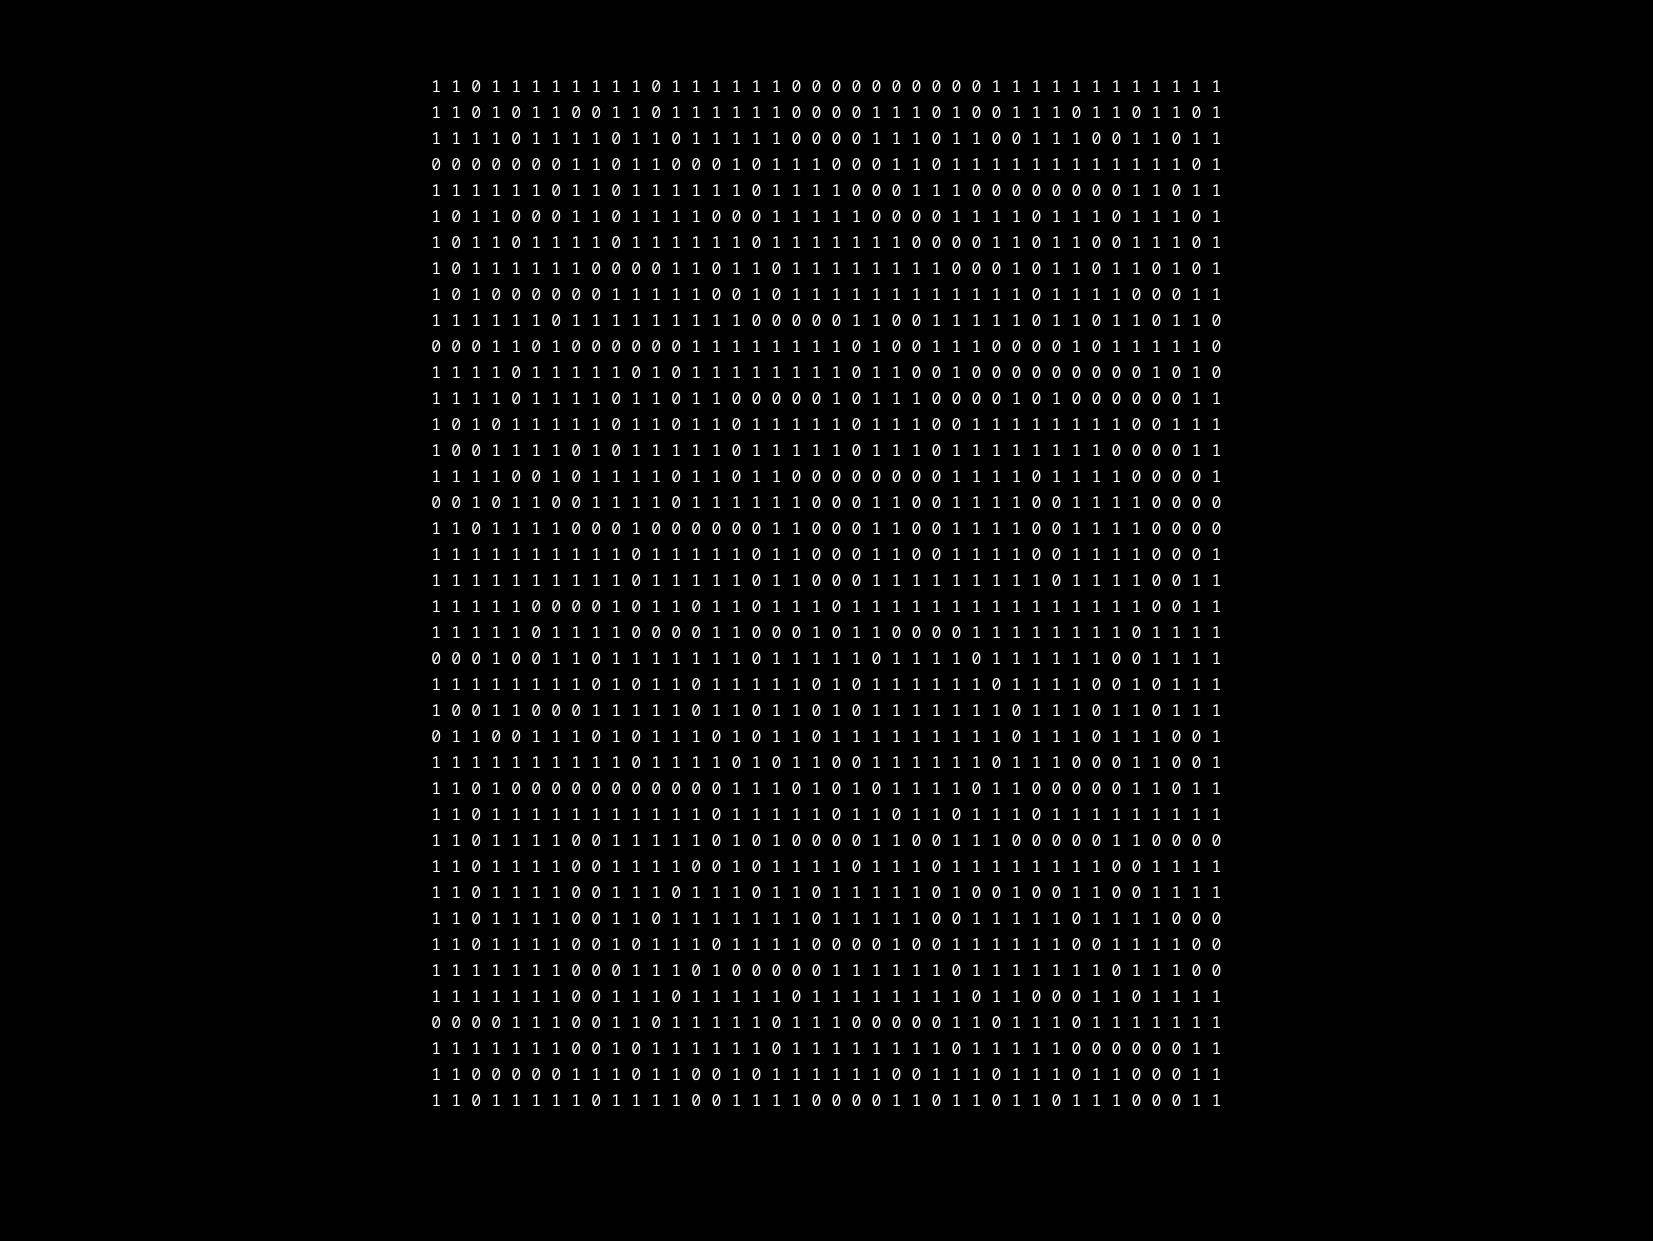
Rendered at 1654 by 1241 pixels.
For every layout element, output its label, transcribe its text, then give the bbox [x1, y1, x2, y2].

list 1 1 0 1 1 1 1 1 1 1 1 0 1 1 1 1 1 1 0 0 0 0 0 0 0 0 0 0 1 1 1 1 1 1 1 1 1 1 1 1 1 1 0 1 0 1 1 0 0 1 1 0 1 1 1 1 1 1 0 0 0 0 1 1 1 0 1 0 0 1 1 1 0 1 1 0 1 1 0 1 1 1 1 1 0 1 1 1 1 0 1 1 0 1 1 1 1 1 0 0 0 0 1 1 1 0 1 1 0 0 1 1 1 0 0 1 1 0 1 1 0 0 0 0 0 0 0 1 1 0 1 1 0 0 0 1 0 1 1 1 0 0 0 1 1 0 1 1 1 1 1 1 1 1 1 1 1 1 0 1 1 1 1 1 1 1 0 1 1 0 1 1 1 1 1 1 0 1 1 1 1 0 0 0 1 1 1 0 0 0 0 0 0 0 0 1 1 0 1 1 1 0 1 1 0 0 0 1 1 0 1 1 1 1 0 0 0 1 1 1 1 1 0 0 0 0 1 1 1 1 0 1 1 1 0 1 1 1 0 1 1 0 1 1 0 1 1 1 1 0 1 1 1 1 1 1 0 1 1 1 1 1 1 1 0 0 0 0 1 1 0 1 1 0 0 1 1 1 0 1 1 0 1 1 1 1 1 1 0 0 0 0 1 1 0 1 1 0 1 1 1 1 1 1 1 1 0 0 0 1 0 1 1 0 1 1 0 1 0 1 1 0 1 0 0 0 0 0 0 1 1 1 1 1 0 0 1 0 1 1 1 1 1 1 1 1 1 1 1 1 0 1 1 1 1 0 0 0 1 1 1 1 1 1 1 1 0 1 1 1 1 1 1 1 1 1 0 0 0 0 0 1 1 0 0 1 1 1 1 1 0 1 1 0 1 1 0 1 1 0 0 0 0 1 1 0 1 0 0 0 0 0 0 1 1 1 1 1 1 1 1 0 1 0 0 1 1 1 0 0 0 0 1 0 1 1 1 1 1 0 1 1 1 1 0 1 1 1 1 1 0 1 0 1 1 1 1 1 1 1 1 0 1 1 0 0 1 0 0 0 0 0 0 0 0 0 1 0 1 0 1 1 1 1 0 1 1 1 1 0 1 1 0 1 1 0 0 0 0 0 1 0 1 1 1 0 0 0 0 1 0 1 0 0 0 0 0 0 1 1 1 0 1 0 1 1 1 1 1 0 1 1 0 1 1 0 1 1 1 1 1 0 1 1 1 0 0 1 1 1 1 1 1 1 1 0 0 1 1 1 1 0 0 1 1 1 1 0 1 0 1 1 1 1 1 0 1 1 1 1 1 0 1 1 1 0 1 1 1 1 1 1 1 1 0 0 0 0 1 1 1 1 1 1 0 0 1 0 1 1 1 1 0 1 1 0 1 1 0 0 0 0 0 0 0 0 1 1 1 1 0 1 1 1 1 0 0 0 0 1 0 0 1 0 1 1 0 0 1 1 1 1 0 1 1 1 1 1 1 0 0 0 1 1 0 0 1 1 1 1 0 0 1 1 1 1 0 0 0 0 1 1 0 1 1 1 1 0 0 0 1 0 0 0 0 0 0 1 1 0 0 0 1 1 0 0 1 1 1 1 0 0 1 1 1 1 0 0 0 0 1 1 1 1 1 1 1 1 1 1 0 1 1 1 1 1 0 1 1 0 0 0 1 1 0 0 1 1 1 1 0 0 1 1 1 1 0 0 0 1 1 1 1 1 1 1 1 1 1 1 0 1 1 1 1 1 0 1 1 0 0 0 1 1 1 1 1 1 1 1 1 0 1 1 1 1 0 0 1 1 1 1 1 1 1 0 0 0 0 1 0 1 1 0 1 1 0 1 1 1 0 1 1 1 1 1 1 1 1 1 1 1 1 1 1 1 0 0 1 1 1 1 1 1 1 0 1 1 1 1 0 0 0 0 1 1 0 0 0 1 0 1 1 0 0 0 0 1 1 1 1 1 1 1 1 0 1 1 1 1 0 0 0 1 0 0 1 1 0 1 1 1 1 1 1 1 0 1 1 1 1 1 0 1 1 1 1 0 1 1 1 1 1 1 0 0 1 1 1 1 1 1 1 1 1 1 1 1 0 1 0 1 1 0 1 1 1 1 1 0 1 0 1 1 1 1 1 1 0 1 1 1 1 0 0 1 0 1 1 1 1 0 0 1 1 0 0 0 1 1 1 1 1 0 1 1 0 1 1 0 1 0 1 1 1 1 1 1 1 0 1 1 1 0 1 1 0 1 1 1 0 1 1 0 0 1 1 1 0 1 0 1 1 1 0 1 0 1 1 0 1 1 1 1 1 1 1 1 1 0 1 1 1 0 1 1 1 0 0 1 1 1 1 1 1 1 1 1 1 1 0 1 1 1 1 0 1 0 1 1 0 0 1 1 1 1 1 1 0 1 1 1 0 0 0 1 1 0 0 1 1 1 0 1 0 0 0 0 0 0 0 0 0 0 0 1 1 1 0 1 0 1 0 1 1 1 1 0 1 1 0 0 0 0 0 1 1 0 1 1 1 1 0 1 1 1 1 1 1 1 1 1 1 1 0 1 1 1 1 1 0 1 1 0 1 1 0 1 1 1 0 1 1 1 1 1 1 1 1 1 1 1 0 1 1 1 1 0 0 1 1 1 1 1 0 1 0 1 0 0 0 0 1 1 0 0 1 1 1 0 0 0 0 0 1 1 0 0 0 0 1 1 0 1 1 1 1 0 0 1 1 1 1 0 0 1 0 1 1 1 1 0 1 1 1 0 1 1 1 1 1 1 1 1 0 0 1 1 1 1 1 1 0 1 1 1 1 0 0 1 1 1 0 1 1 1 0 1 1 0 1 1 1 1 1 0 1 0 0 1 0 0 1 1 0 0 1 1 1 1 1 1 0 1 1 1 1 0 0 1 1 0 1 1 1 1 1 1 1 0 1 1 1 1 1 0 0 1 1 1 1 1 0 1 1 1 1 0 0 0 1 1 0 1 1 1 1 0 0 1 0 1 1 1 0 1 1 1 1 0 0 0 0 1 0 0 1 1 1 1 1 1 0 0 1 1 1 1 0 0 1 1 1 1 1 1 1 0 0 0 1 1 1 0 1 0 0 0 0 0 1 1 1 1 1 1 0 1 1 1 1 1 1 1 0 1 1 1 0 0 1 1 1 1 1 1 1 0 0 1 1 1 0 1 1 1 1 1 0 1 1 1 1 1 1 1 1 0 1 1 0 0 0 1 1 0 1 1 1 1 0 0 0 0 1 1 1 0 0 1 1 0 1 1 1 1 1 0 1 1 1 0 0 0 0 0 1 1 0 1 1 1 0 1 1 1 1 1 1 1 1 1 1 1 1 1 1 0 0 1 0 1 1 1 1 1 1 0 1 1 1 1 1 1 1 1 0 1 1 1 1 1 0 0 0 0 0 0 1 1 1 1 0 0 0 0 0 1 1 1 0 1 1 0 0 1 0 1 1 1 1 1 1 0 0 1 1 1 0 1 1 1 0 1 1 0 0 0 1 1 1 1 0 1 1 1 1 1 0 1 1 1 1 0 0 1 1 1 1 0 0 0 0 1 1 0 1 1 0 1 1 0 1 1 1 0 0 0 1 1 [82, 75, 1571, 1171]
